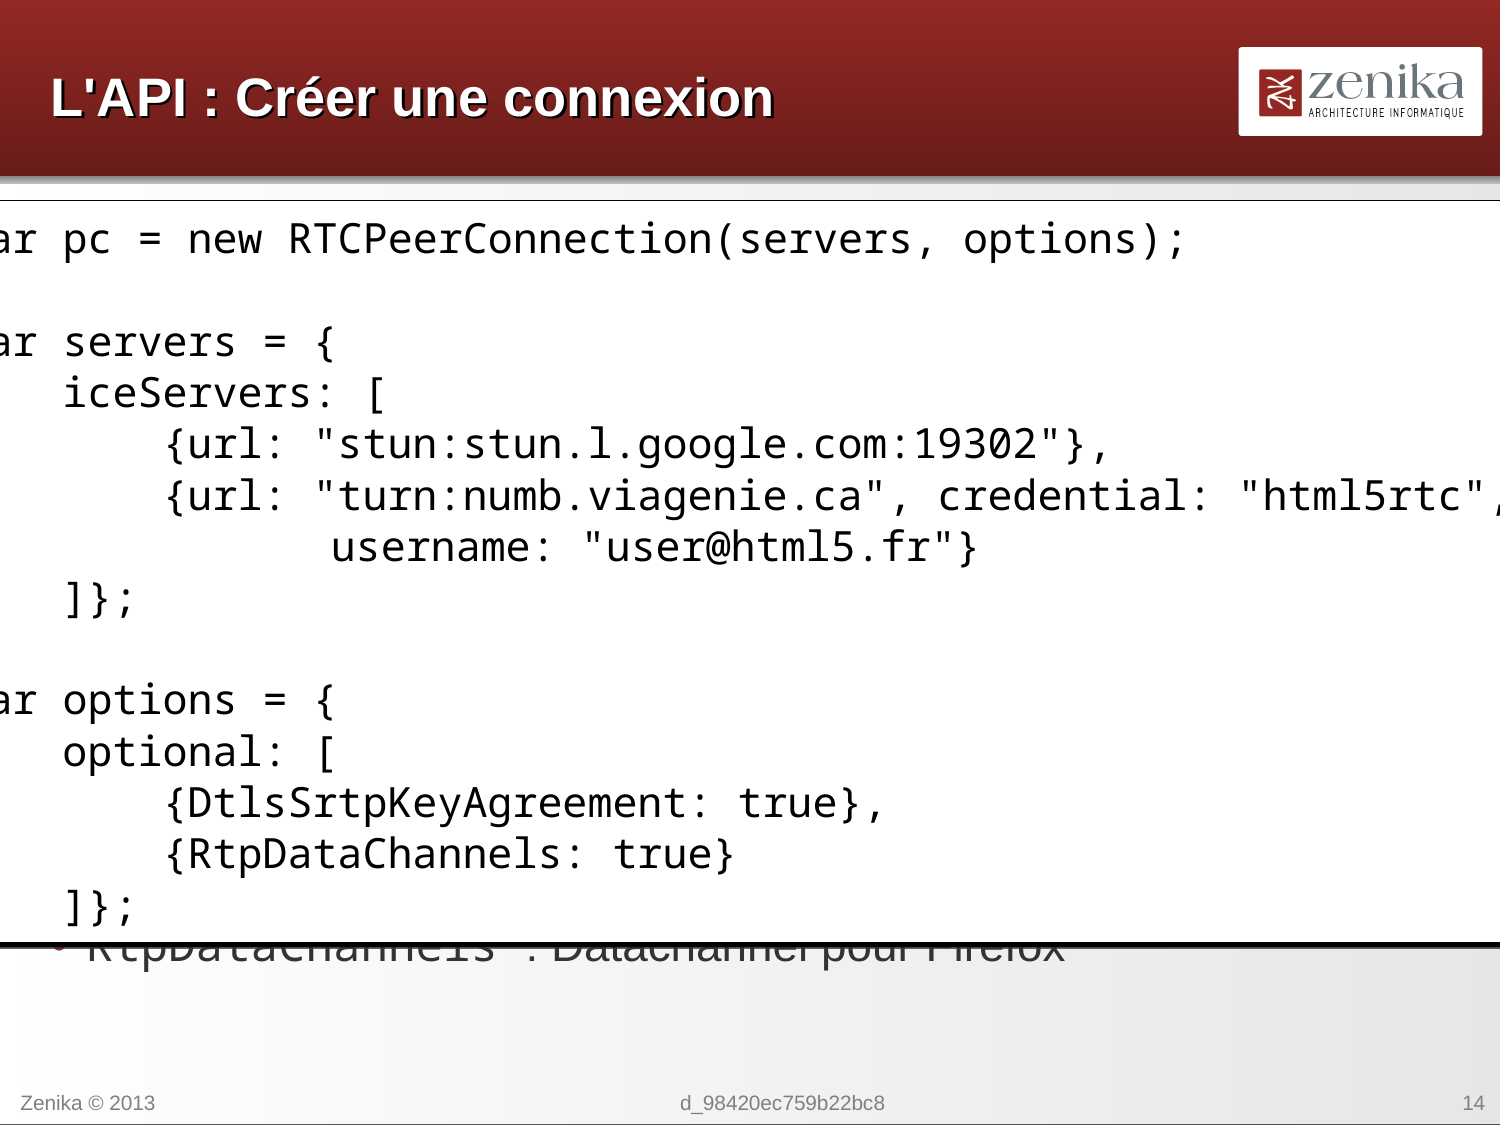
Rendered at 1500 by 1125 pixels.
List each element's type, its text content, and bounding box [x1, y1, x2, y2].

text_box var pc = new RTCPeerConnection(servers, options); var servers = { iceServers: [ {url: "stun:stun.l.google.com:19302"}, {url: "turn:numb.viagenie.ca", credential: "html5rtc", username: "user@html5.fr"} ]}; var options = { optional: [ {DtlsSrtpKeyAgreement: true}, {RtpDataChannels: true} ]}; [0, 200, 1500, 943]
picture [1257, 58, 1464, 125]
title L'API : Créer une connexion [50, 15, 1206, 180]
list DtlsSrtpKeyAgreement : interopérabilité Chrome / Firefox RtpDataChannels : Datachannel pour Firefox [50, 949, 1435, 1079]
